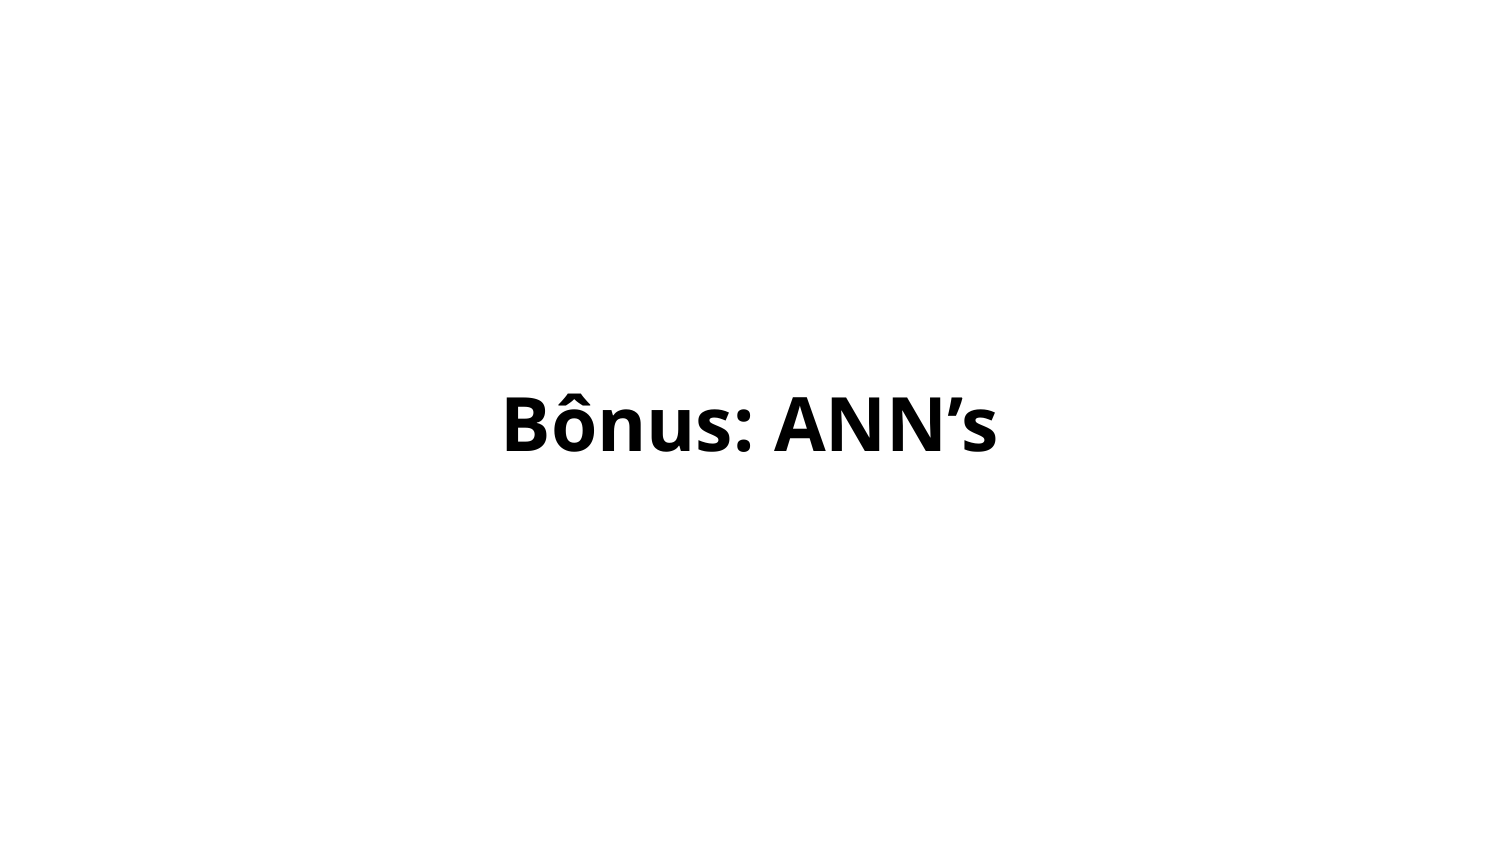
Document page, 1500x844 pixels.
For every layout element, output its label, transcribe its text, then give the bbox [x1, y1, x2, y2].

title Bônus: ANN’s [51, 352, 1449, 491]
